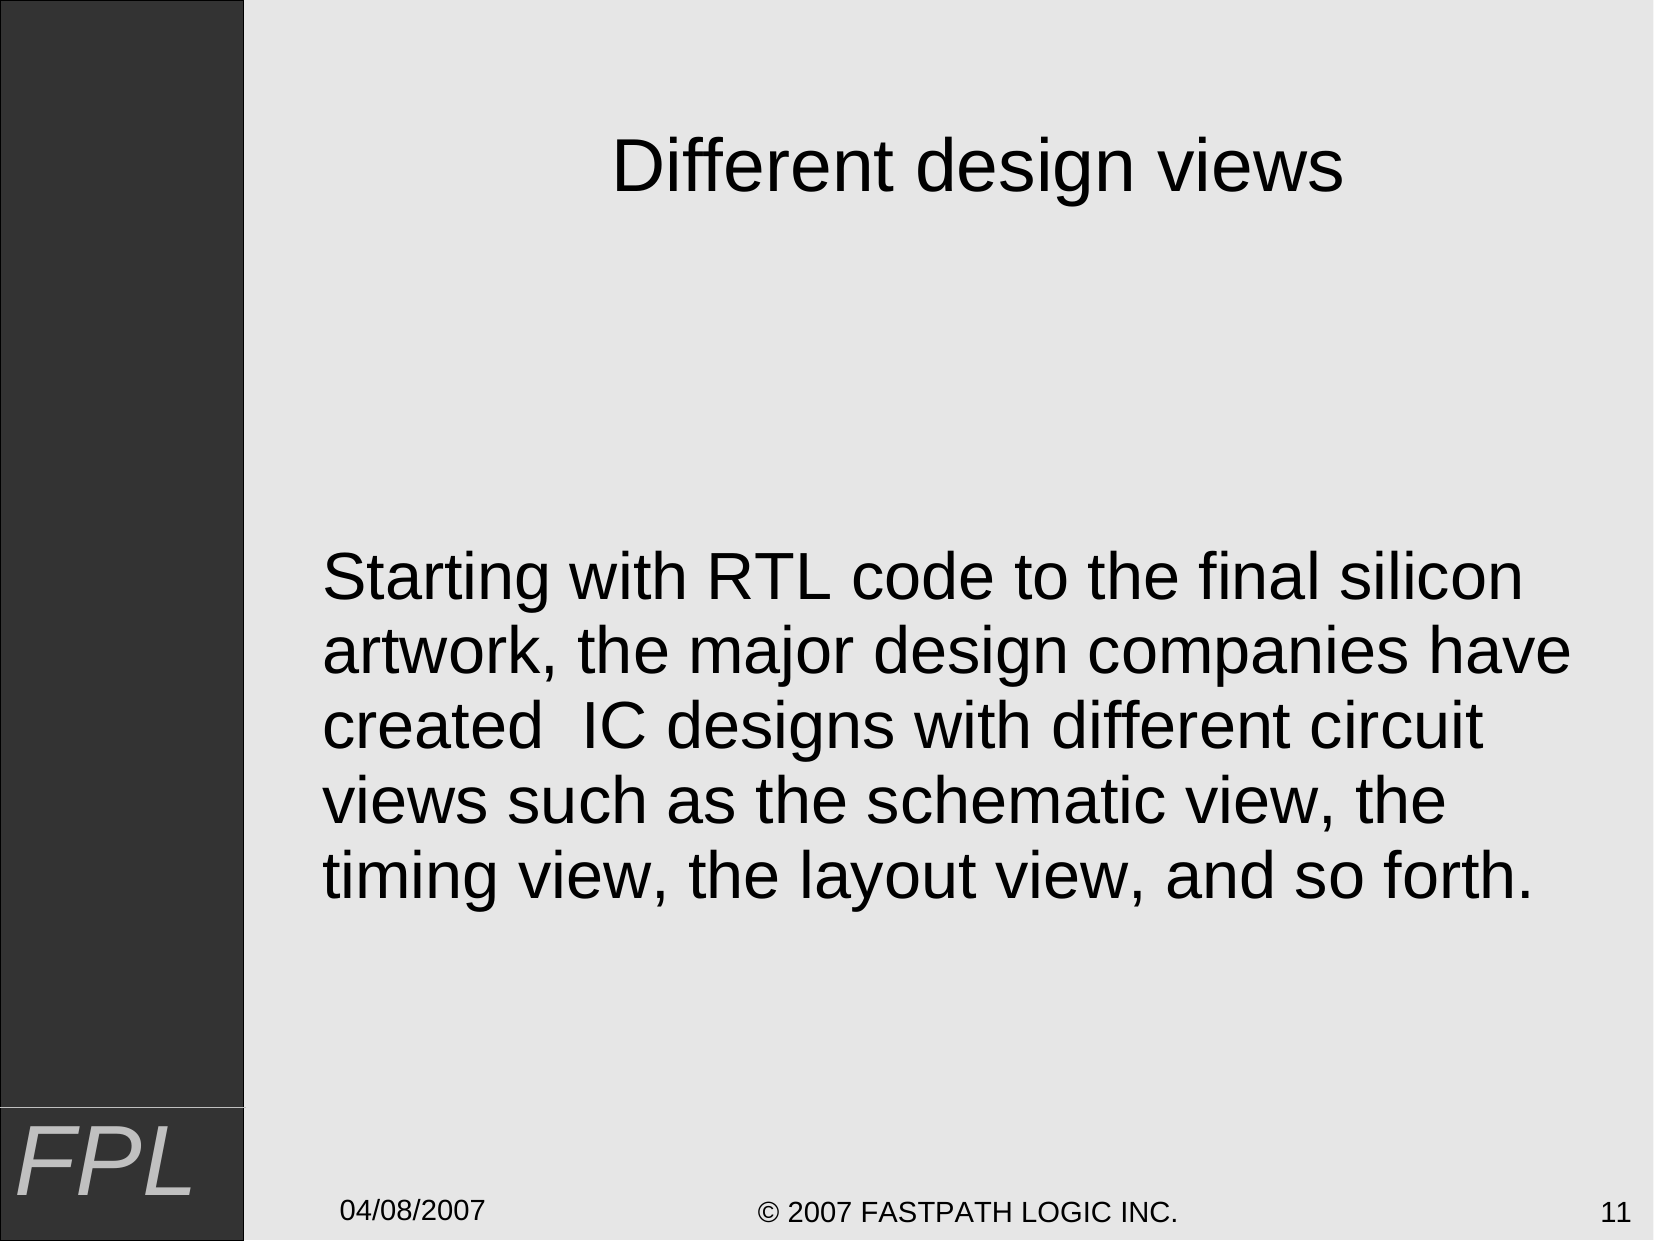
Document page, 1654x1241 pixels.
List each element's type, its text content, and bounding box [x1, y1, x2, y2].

subtitle Starting with RTL code to the final silicon artwork, the major design companies have created IC designs with different circuit views such as the schematic view, the timing view, the layout view, and so forth. [322, 272, 1613, 1179]
title Different design views [427, 57, 1530, 272]
